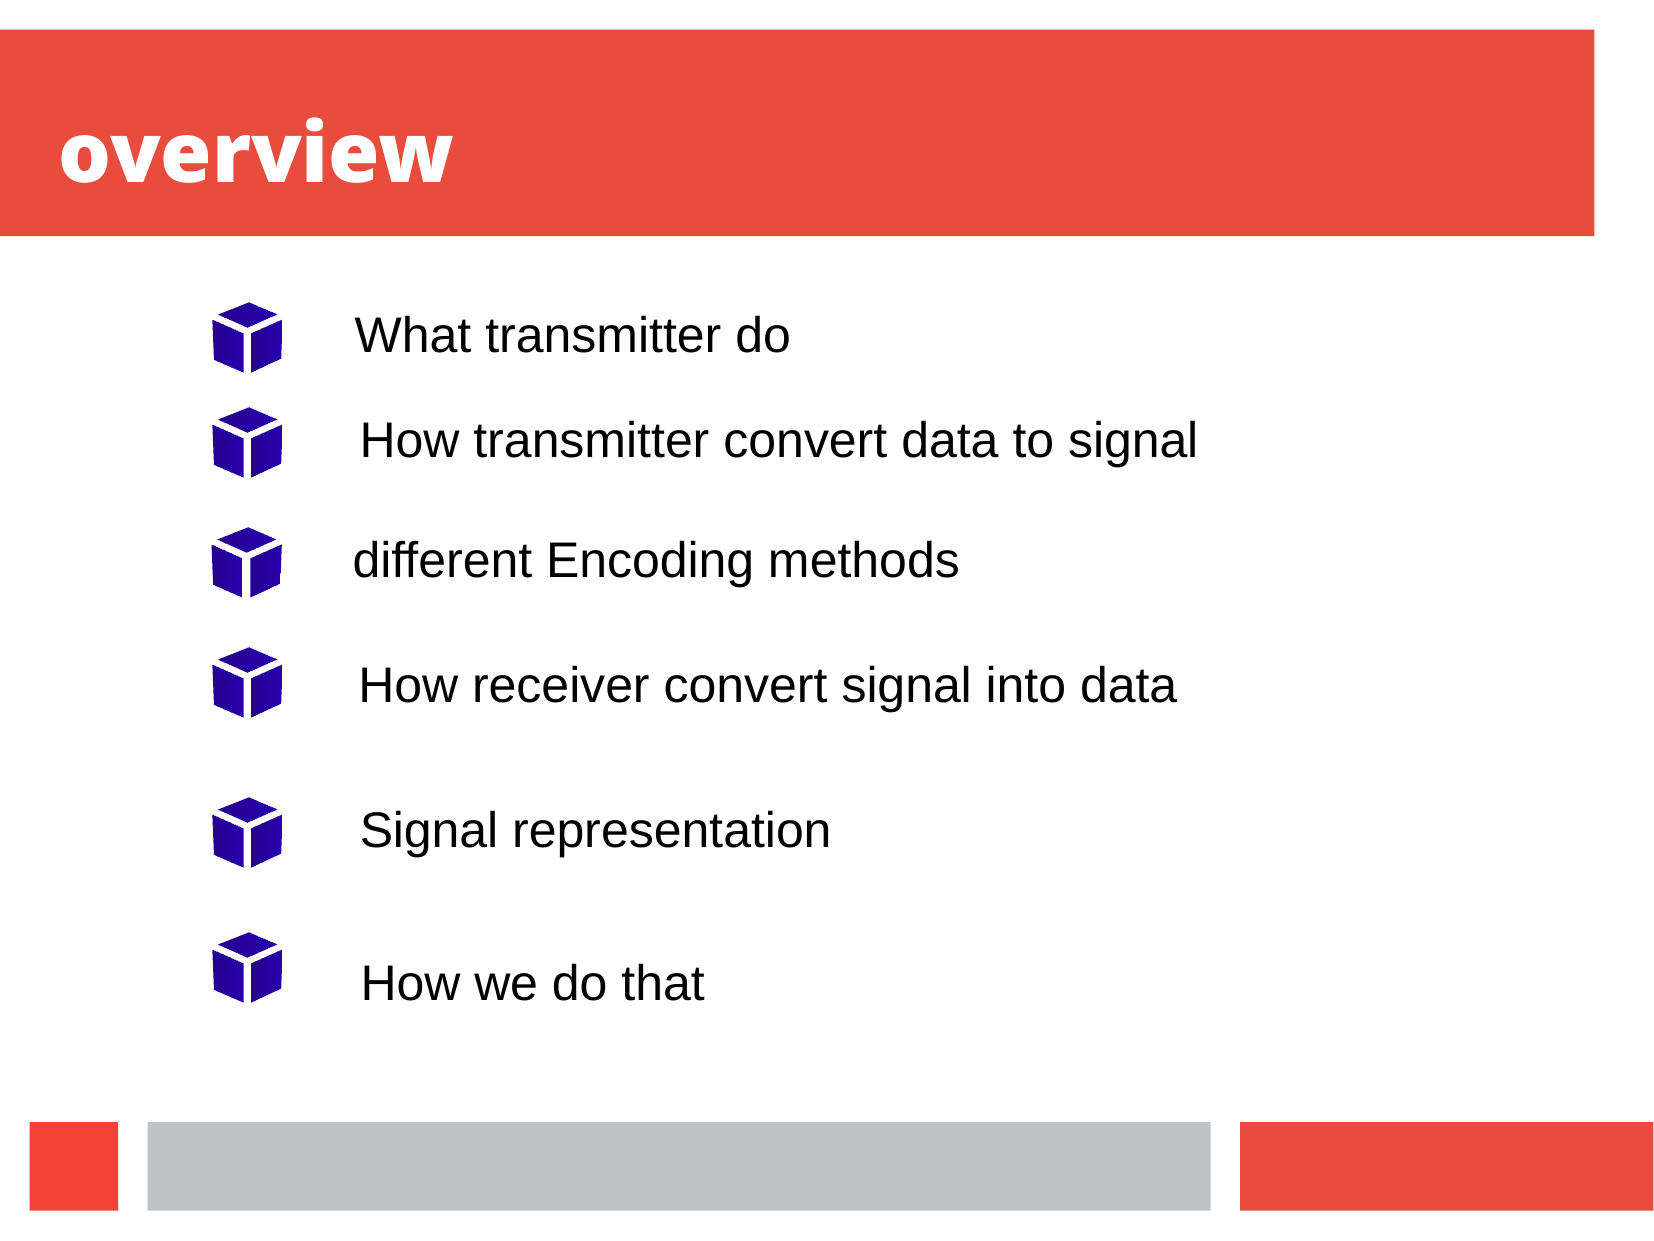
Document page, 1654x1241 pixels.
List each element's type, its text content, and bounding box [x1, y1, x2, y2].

picture [210, 405, 286, 481]
picture [210, 795, 286, 871]
picture [209, 525, 285, 601]
text_box How we do that [345, 948, 721, 1019]
text_box How transmitter convert data to signal [330, 405, 1214, 476]
title overview [59, 59, 1595, 207]
text_box Signal representation [345, 795, 861, 866]
text_box What transmitter do [311, 300, 990, 371]
picture [210, 930, 286, 1006]
picture [210, 300, 286, 376]
text_box different Encoding methods [337, 525, 976, 596]
picture [210, 645, 286, 721]
text_box How receiver convert signal into data [343, 649, 1193, 721]
